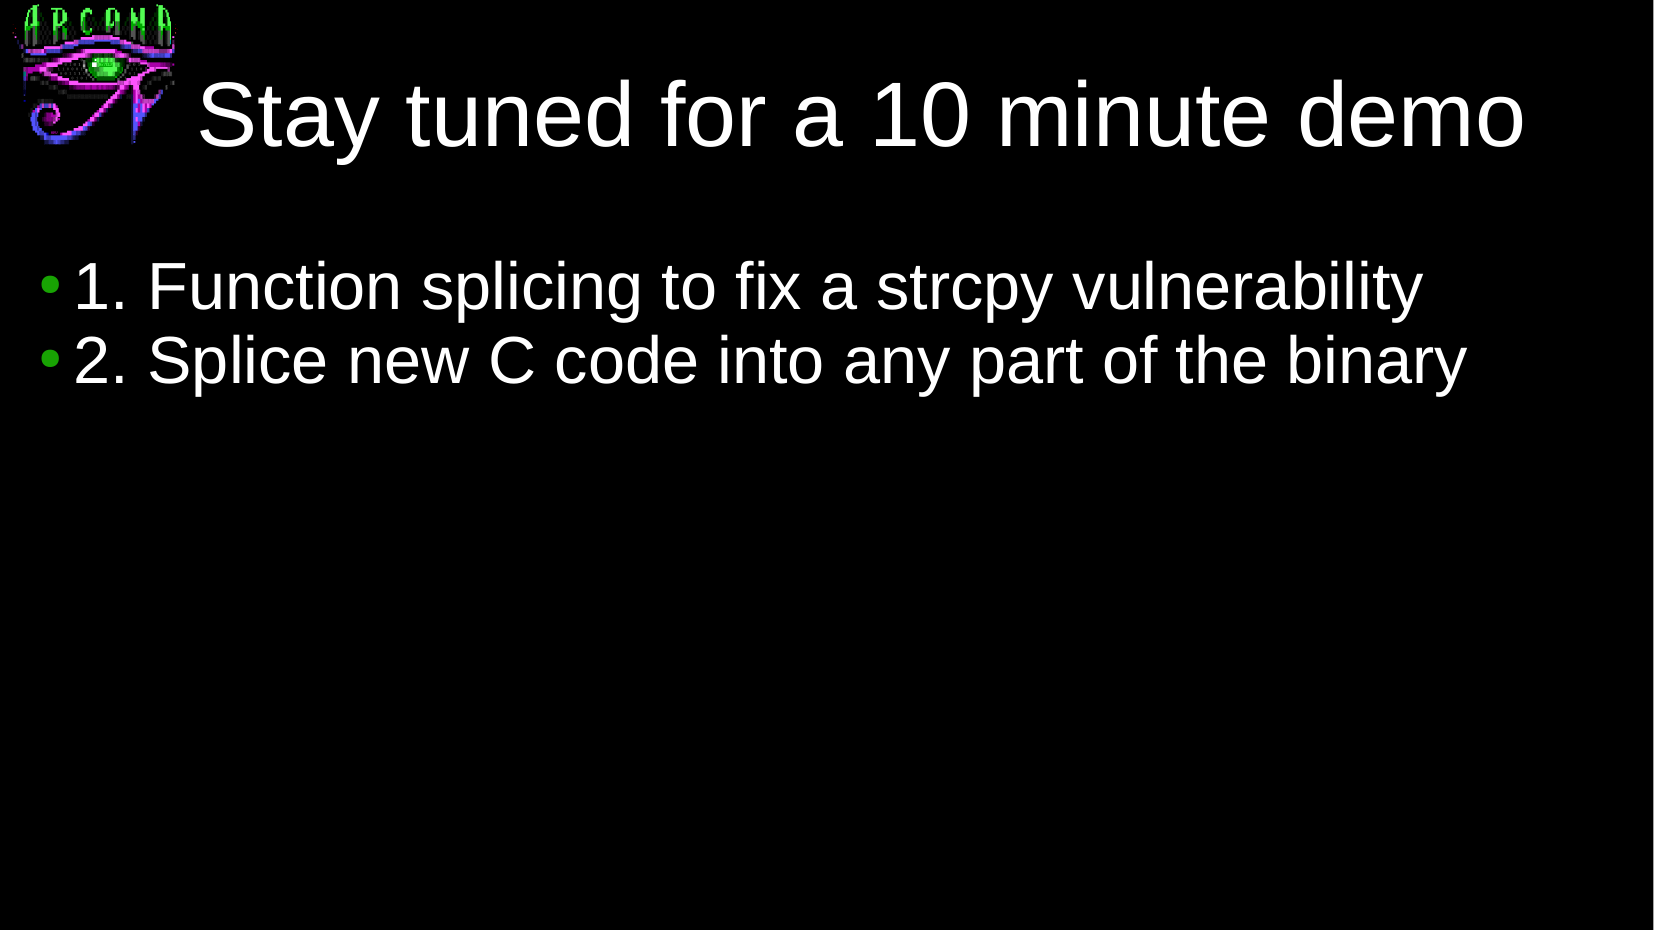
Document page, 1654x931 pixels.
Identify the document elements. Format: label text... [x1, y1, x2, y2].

title Stay tuned for a 10 minute demo [183, 22, 1542, 207]
picture [5, 1, 188, 151]
text_box 1. Function splicing to fix a strcpy vulnerability 2. Splice new C code into any part of the binary [23, 241, 1654, 518]
